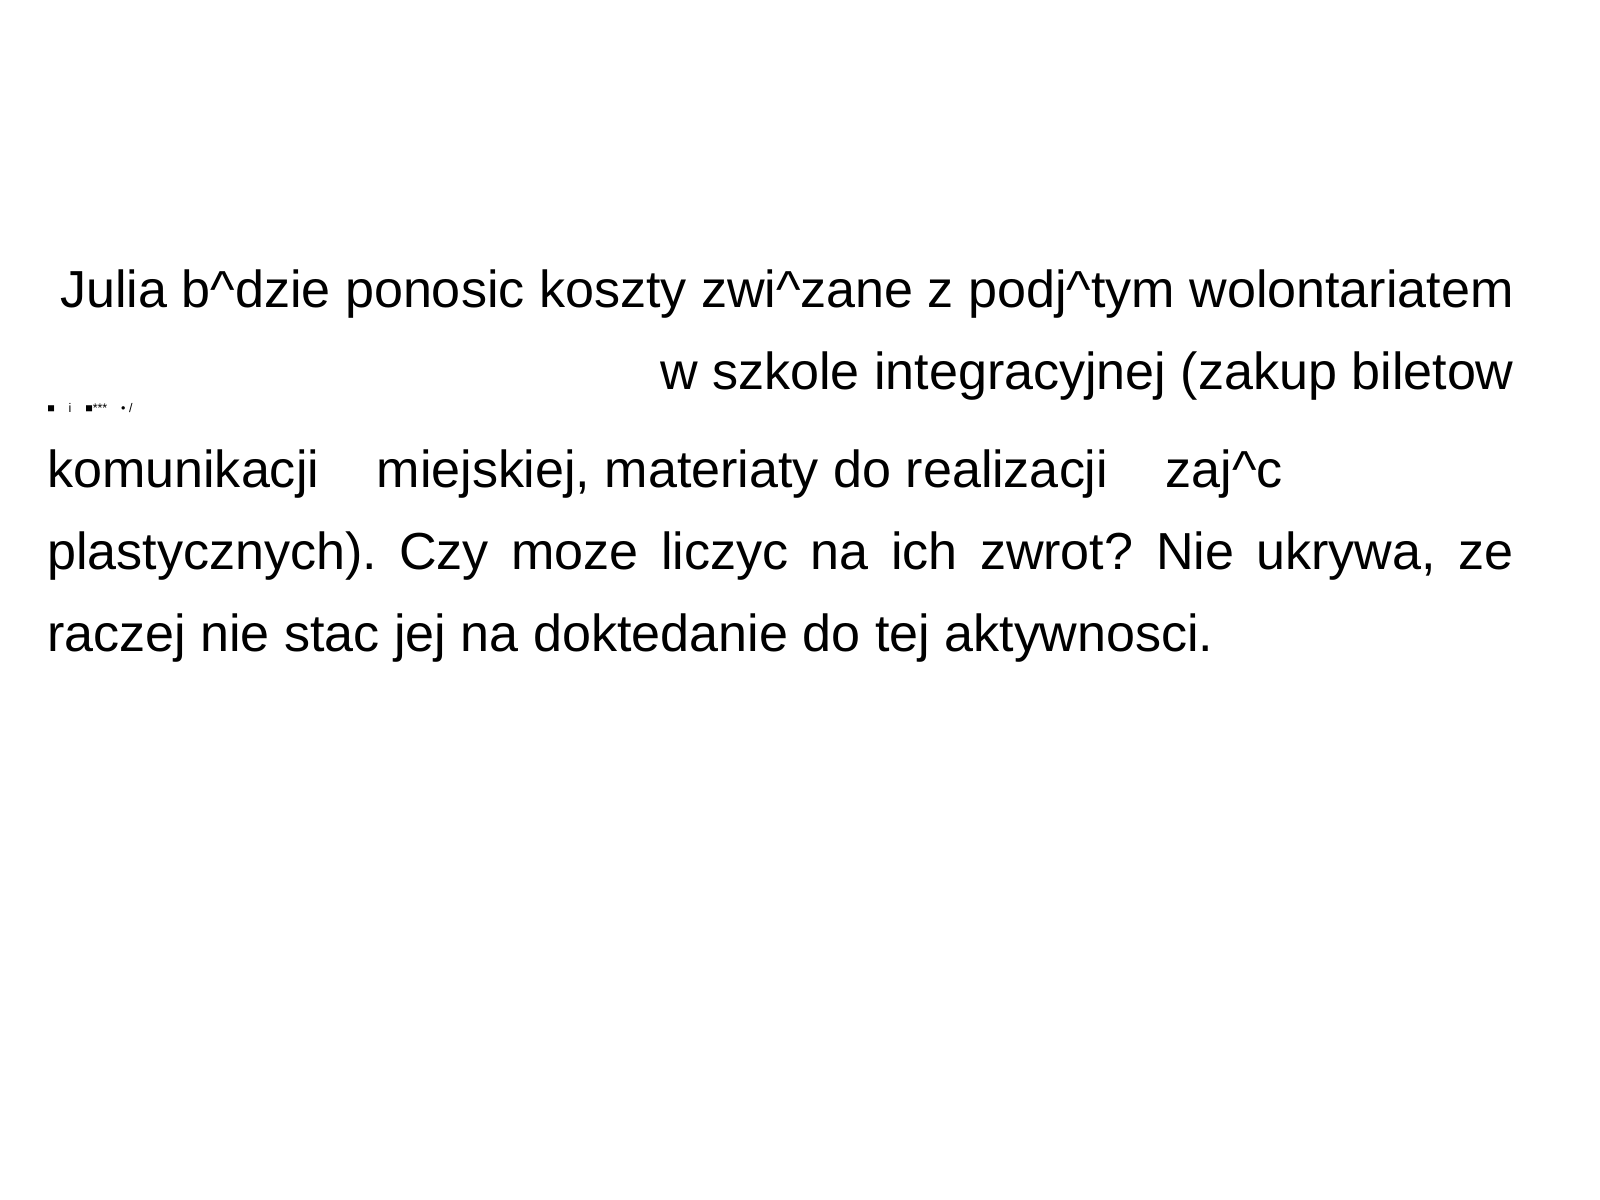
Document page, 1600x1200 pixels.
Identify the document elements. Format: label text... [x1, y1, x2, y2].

text_box Julia b^dzie ponosic koszty zwi^zane z podj^tym wolontariatem w szkole integracyjnej (zakup biletow ■ i ■*** • / komunikacji miejskiej, materiaty do realizacji zaj^c plastycznych). Czy moze liczyc na ich zwrot? Nie ukrywa, ze raczej nie stac jej na doktedanie do tej aktywnosci. [47, 234, 1514, 631]
